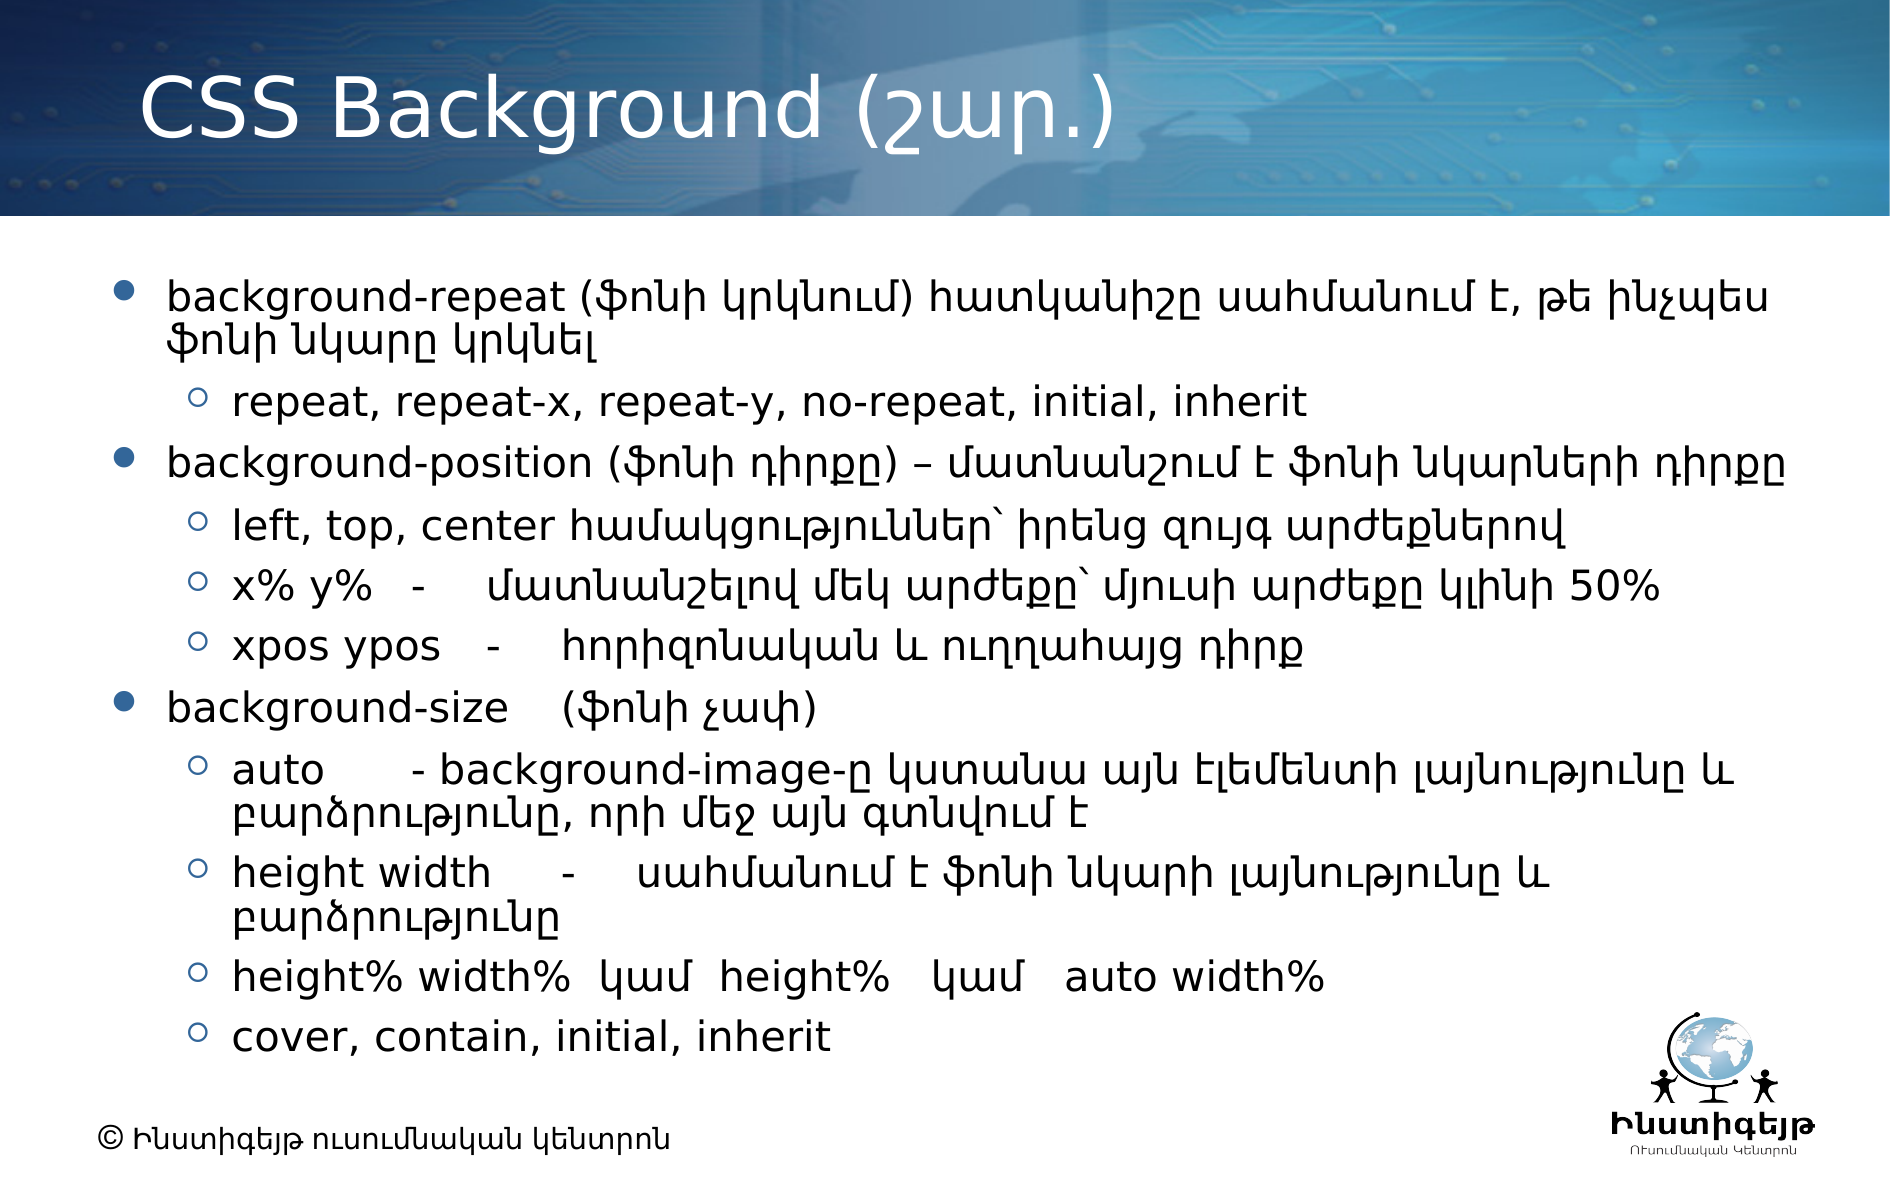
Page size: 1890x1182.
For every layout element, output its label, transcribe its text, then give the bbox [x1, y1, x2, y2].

picture [0, 0, 1890, 216]
picture [1612, 1013, 1815, 1157]
list background-repeat (ֆոնի կրկնում) հատկանիշը սահմանում է, թե ինչպես ֆոնի նկարը կրկնել repeat, repeat-x, repeat-y, no-repeat, initial, inherit background-position (ֆոնի դիրքը) – մատնանշում է ֆոնի նկարների դիրքը left, top, center համակցություններ՝ իրենց զույգ արժեքներով x% y% - մատնանշելով մեկ արժեքը՝ մյուսի արժեքը կլինի 50% xpos ypos - հորիզոնական և ուղղահայց դիրք background-size (ֆոնի չափ) auto - background-image-ը կստանա այն էլեմենտի լայնությունը և բարձրությունը, որի մեջ այն գտնվում է height width - սահմանում է ֆոնի նկարի լայնությունը և բարձրությունը height% width% կամ height% կամ auto width% cover, contain, initial, inherit [110, 276, 1838, 302]
